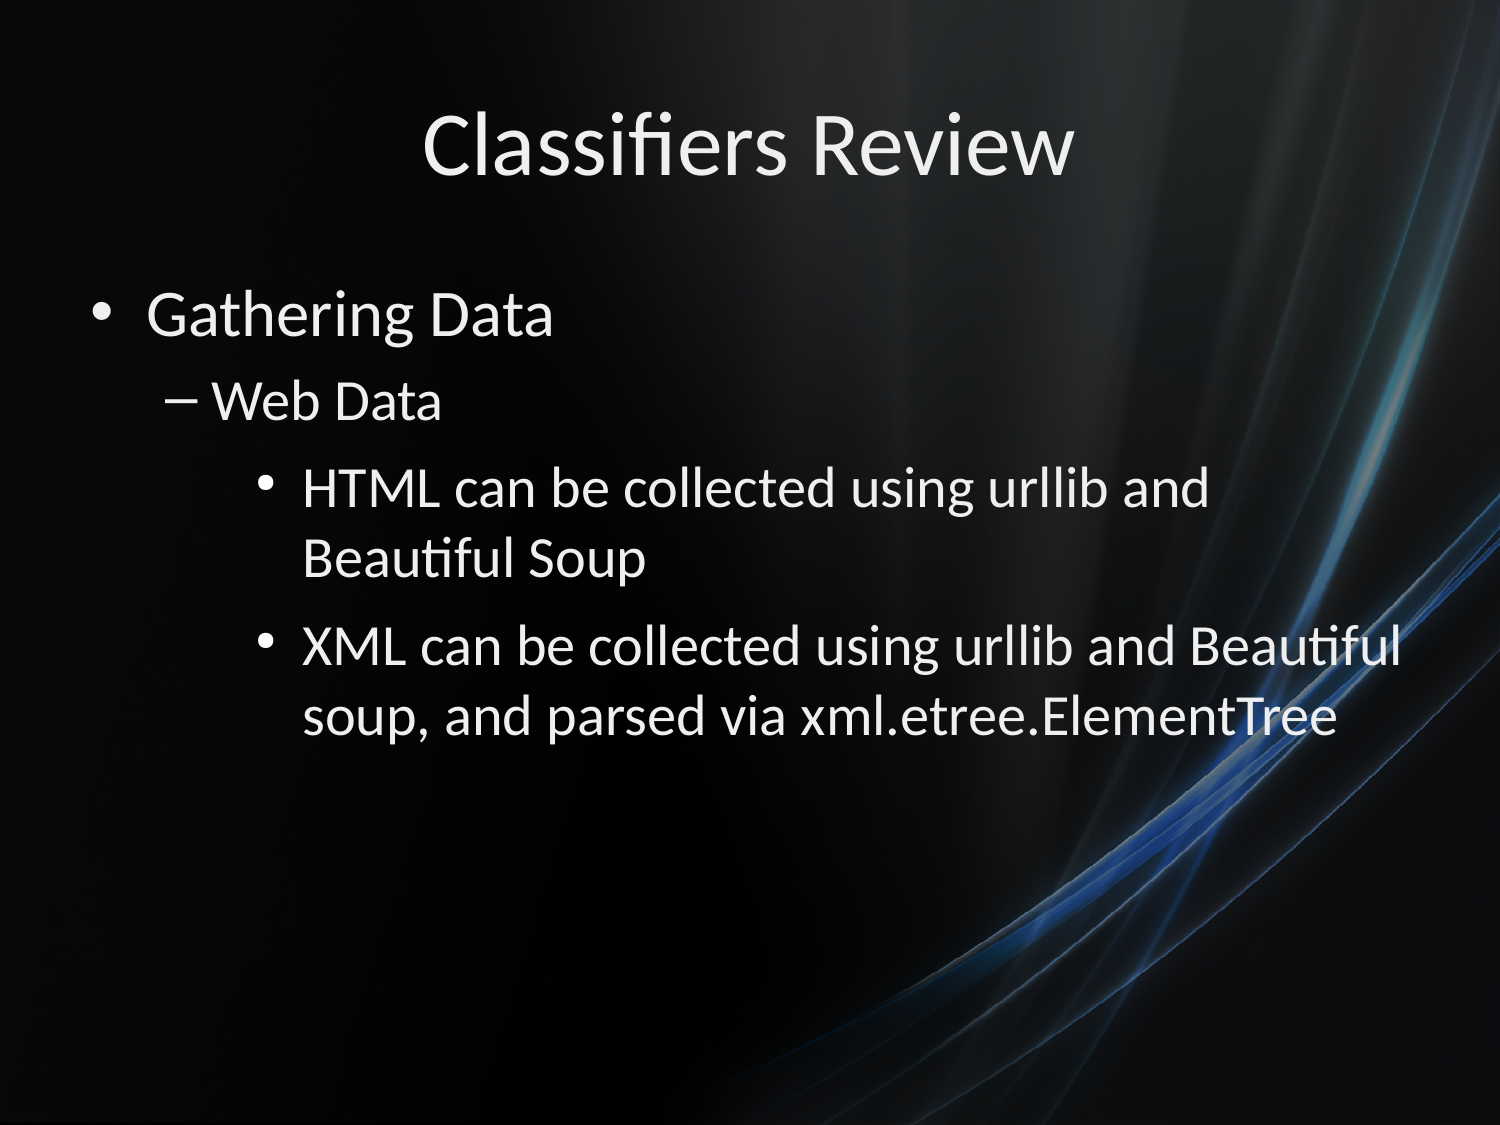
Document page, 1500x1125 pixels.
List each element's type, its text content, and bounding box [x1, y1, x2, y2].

title Classifiers Review [75, 45, 1425, 233]
picture [0, 0, 1500, 1125]
list Gathering Data Web Data HTML can be collected using urllib and Beautiful Soup XML can be collected using urllib and Beautiful soup, and parsed via xml.etree.ElementTree [75, 262, 1425, 1005]
